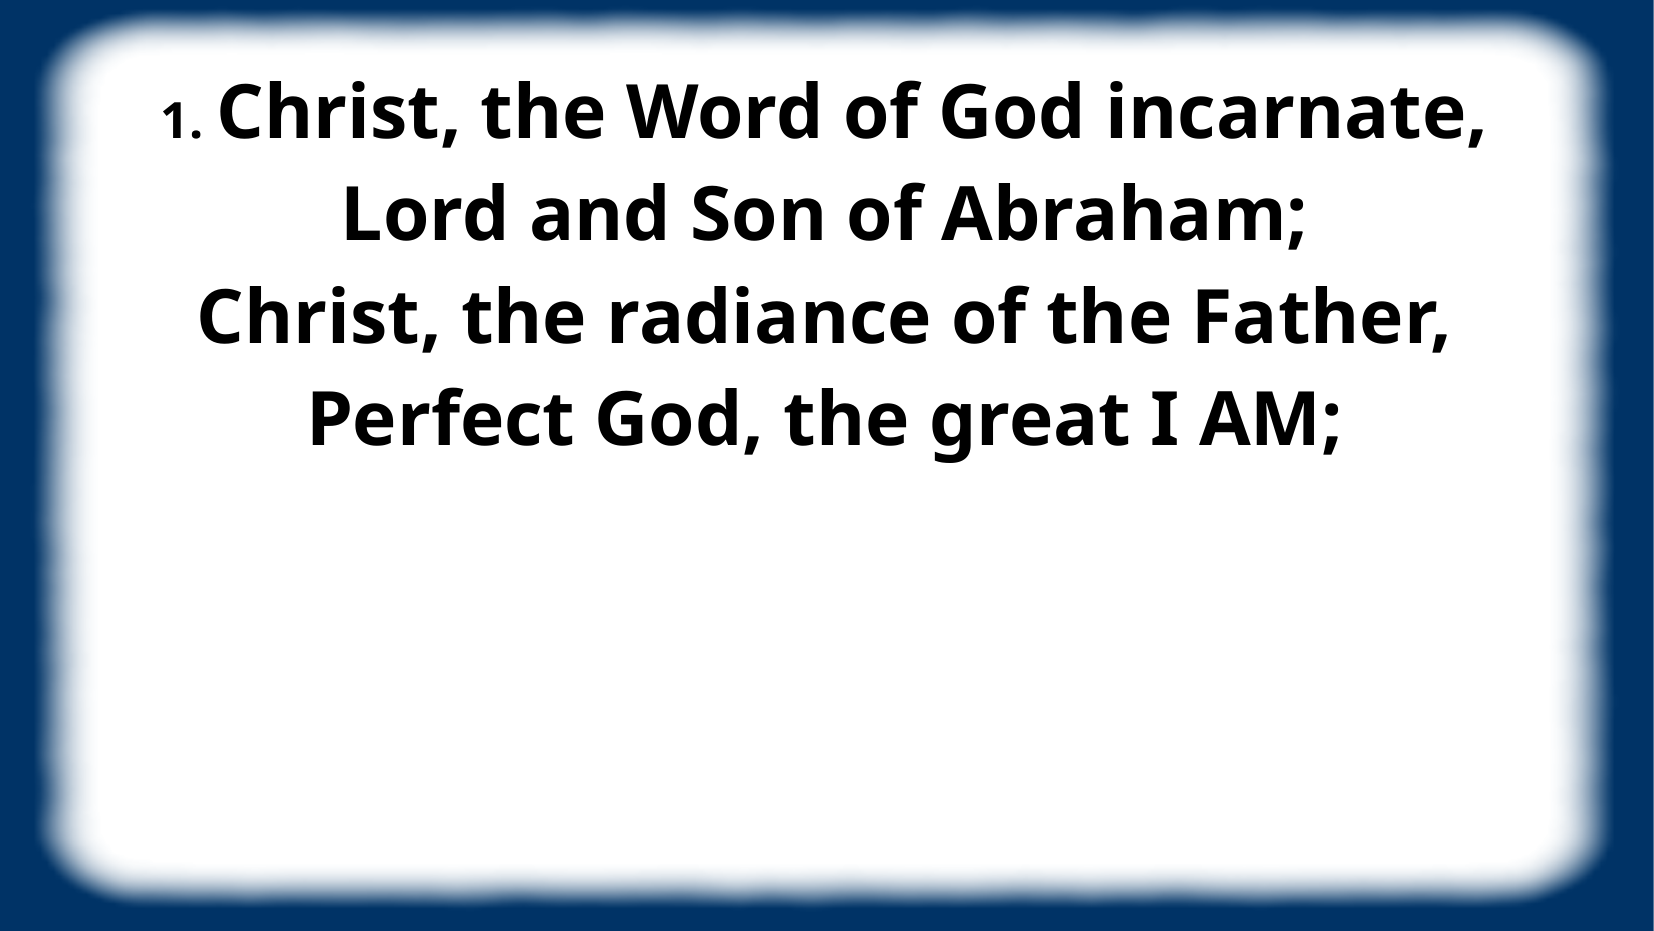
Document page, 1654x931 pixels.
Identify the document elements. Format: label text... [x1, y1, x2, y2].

picture [0, 0, 1654, 931]
text_box 1. Christ, the Word of God incarnate, Lord and Son of Abraham; Christ, the radiance of the Father, Perfect God, the great I AM; [105, 50, 1546, 466]
